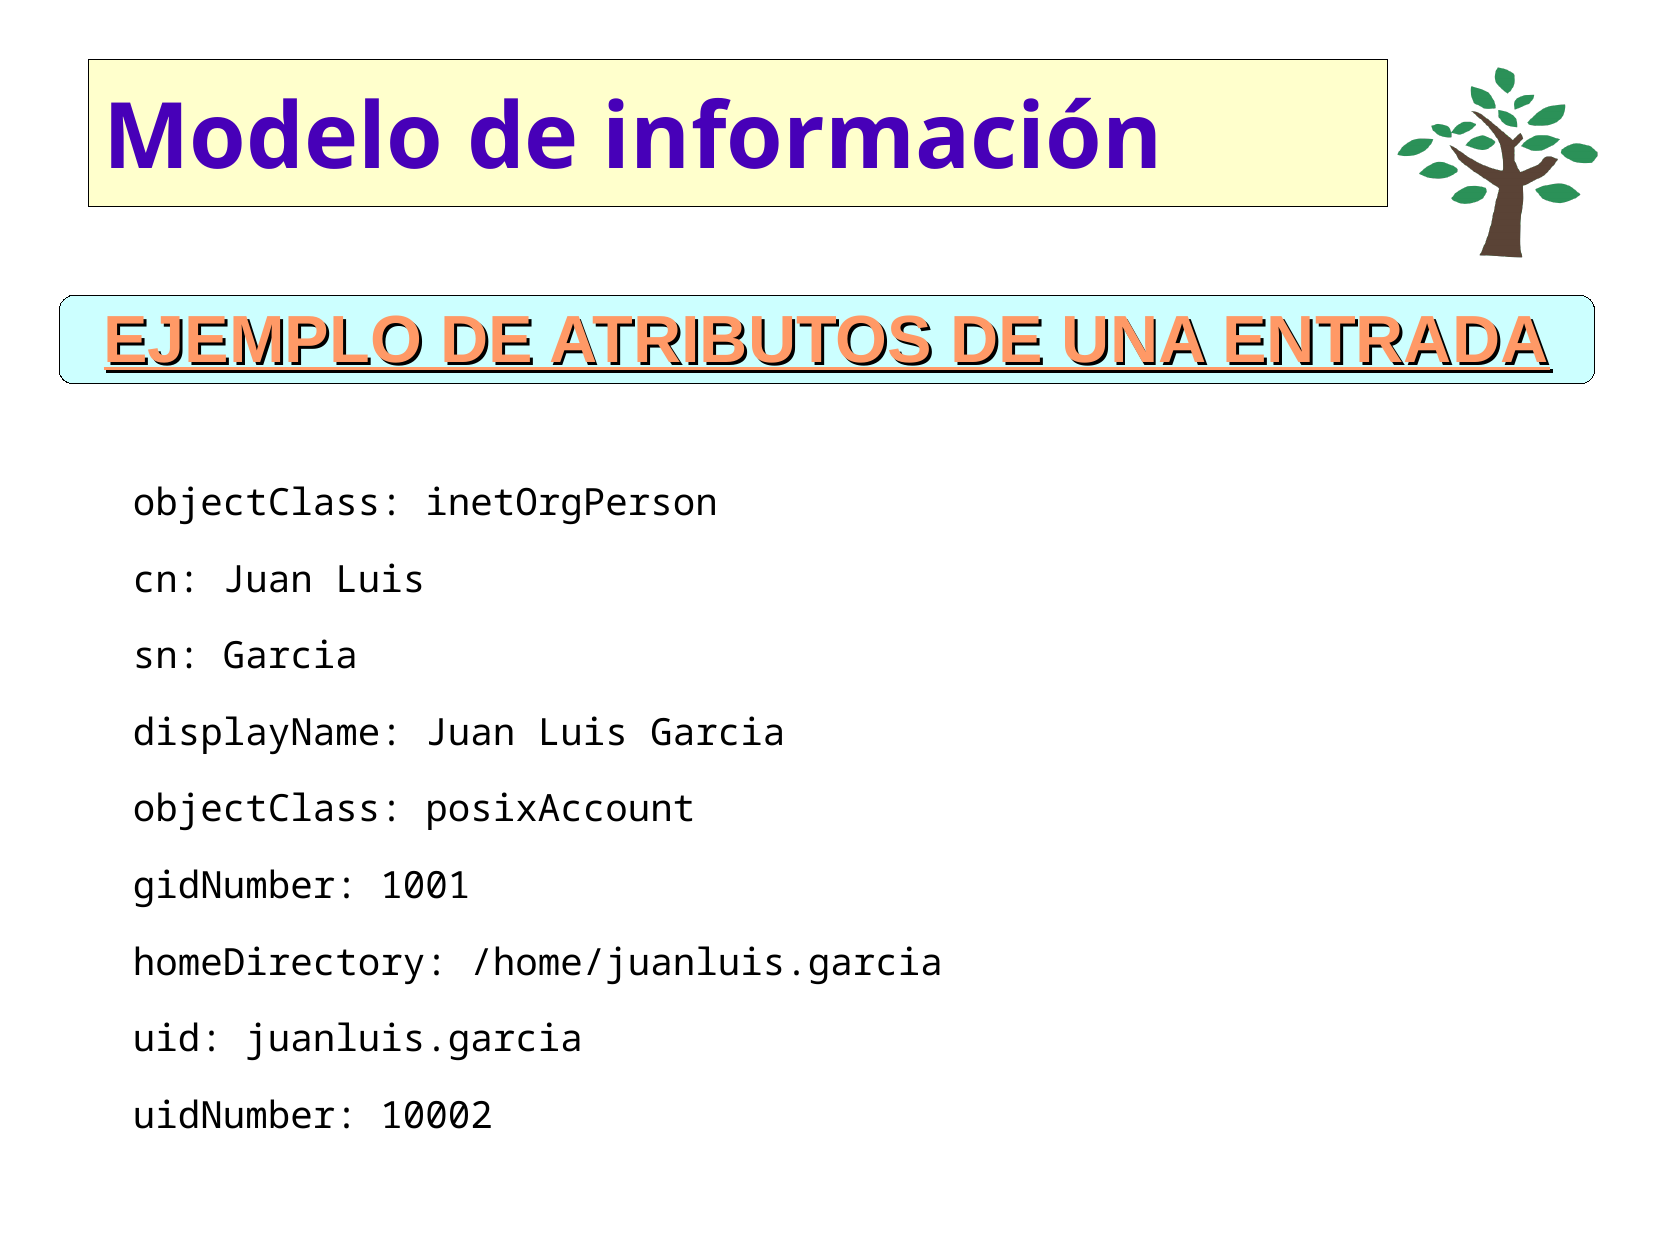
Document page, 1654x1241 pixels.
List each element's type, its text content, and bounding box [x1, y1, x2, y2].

text_box objectClass: inetOrgPerson cn: Juan Luis sn: Garcia displayName: Juan Luis Garcia objectClass: posixAccount gidNumber: 1001 homeDirectory: /home/juanluis.garcia uid: juanluis.garcia uidNumber: 10002 [118, 442, 1477, 1152]
text_box Modelo de información [88, 59, 1387, 207]
text_box EJEMPLO DE ATRIBUTOS DE UNA ENTRADA [59, 295, 1595, 384]
picture [1387, 58, 1625, 266]
